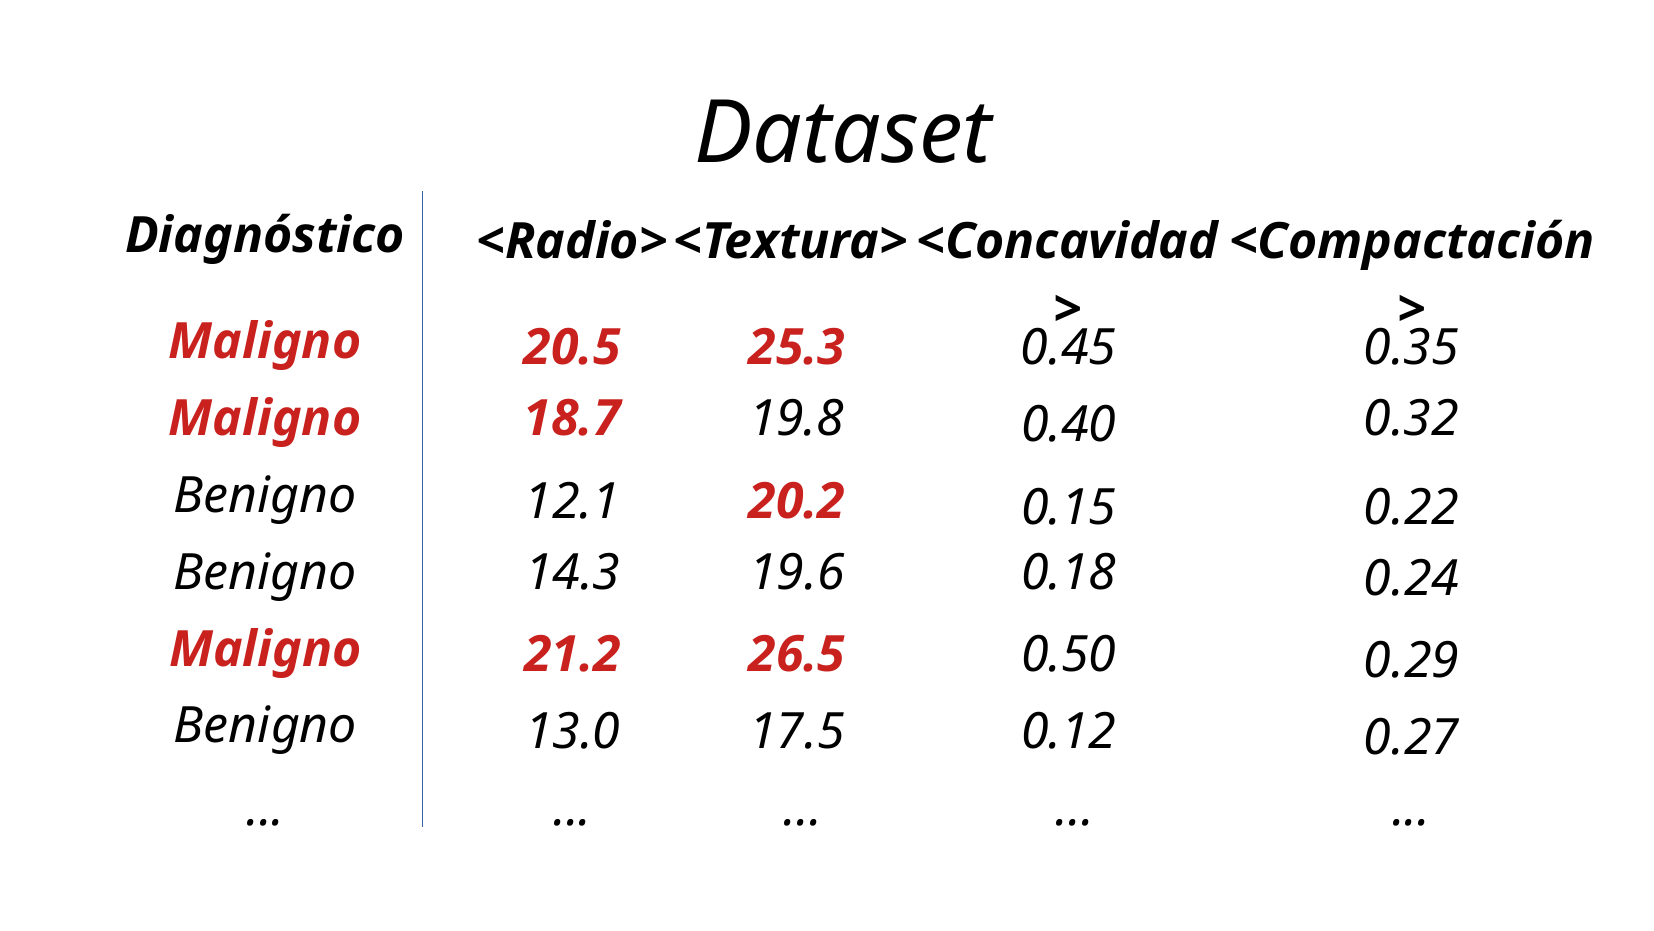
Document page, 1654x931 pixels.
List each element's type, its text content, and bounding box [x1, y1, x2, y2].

text_box 0.12 [911, 687, 1227, 753]
text_box <Textura> [633, 197, 893, 263]
text_box <Radio> [414, 197, 633, 263]
text_box ... [415, 764, 645, 830]
text_box 12.1 [414, 457, 639, 523]
text_box 0.45 [910, 303, 1227, 369]
text_box 0.27 [1254, 693, 1570, 759]
text_box 20.2 [639, 457, 955, 523]
text_box Maligno [107, 298, 423, 363]
text_box 26.5 [639, 611, 911, 676]
text_box 19.8 [639, 374, 955, 440]
text_box Benigno [107, 681, 424, 747]
text_box 14.3 [414, 528, 639, 594]
text_box 19.6 [639, 528, 911, 594]
text_box ... [107, 764, 415, 830]
text_box ... [645, 764, 917, 830]
text_box 0.15 [911, 463, 1227, 528]
text_box 25.3 [639, 303, 910, 369]
text_box 0.50 [911, 611, 1227, 676]
text_box 0.35 [1253, 303, 1569, 369]
text_box 0.22 [1253, 463, 1570, 529]
text_box 17.5 [639, 687, 911, 753]
text_box <Concavidad> [893, 197, 1210, 303]
text_box Benigno [107, 528, 414, 594]
text_box 0.29 [1253, 616, 1570, 682]
text_box 21.2 [414, 611, 639, 676]
text_box 0.32 [1253, 374, 1570, 440]
text_box Maligno [107, 605, 424, 670]
text_box ... [917, 764, 1233, 830]
text_box Diagnóstico [107, 191, 209, 257]
text_box 20.5 [414, 303, 639, 369]
text_box 0.18 [911, 528, 1227, 594]
text_box Dataset [209, 61, 1478, 259]
text_box 18.7 [414, 374, 639, 440]
text_box Maligno [107, 374, 414, 440]
text_box Benigno [107, 451, 423, 517]
text_box 0.40 [910, 380, 1227, 446]
text_box 13.0 [415, 687, 639, 753]
text_box 0.24 [1254, 534, 1570, 600]
text_box ... [1253, 764, 1570, 830]
text_box <Compactación> [1210, 197, 1614, 313]
